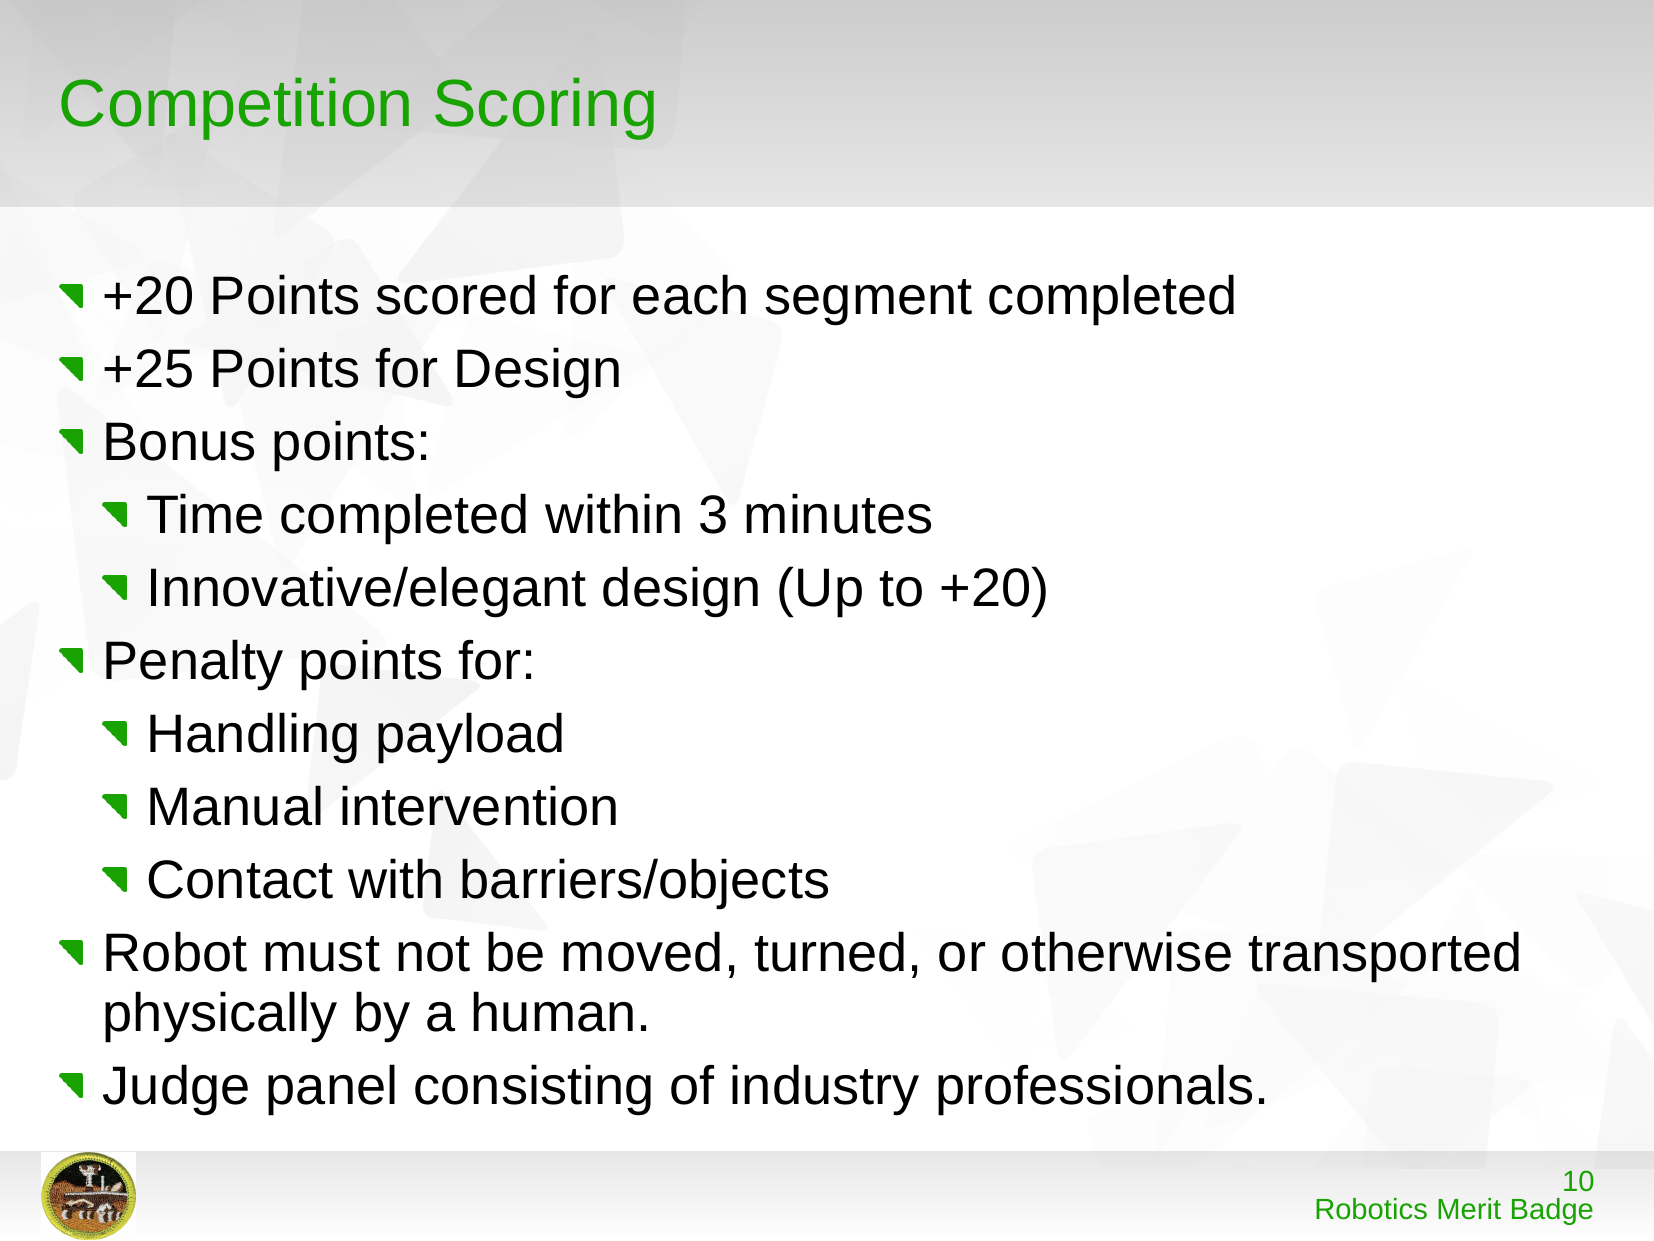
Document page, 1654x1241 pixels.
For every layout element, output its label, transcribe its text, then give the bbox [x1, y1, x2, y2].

picture [915, 548, 1654, 1169]
picture [41, 1152, 136, 1240]
list +20 Points scored for each segment completed +25 Points for Design Bonus points: Time completed within 3 minutes Innovative/elegant design (Up to +20) Penalty points for: Handling payload Manual intervention Contact with barriers/objects Robot must not be moved, turned, or otherwise transported physically by a human. Judge panel consisting of industry professionals. [59, 265, 1595, 1117]
title Competition Scoring [59, 29, 1595, 178]
picture [0, 0, 783, 931]
